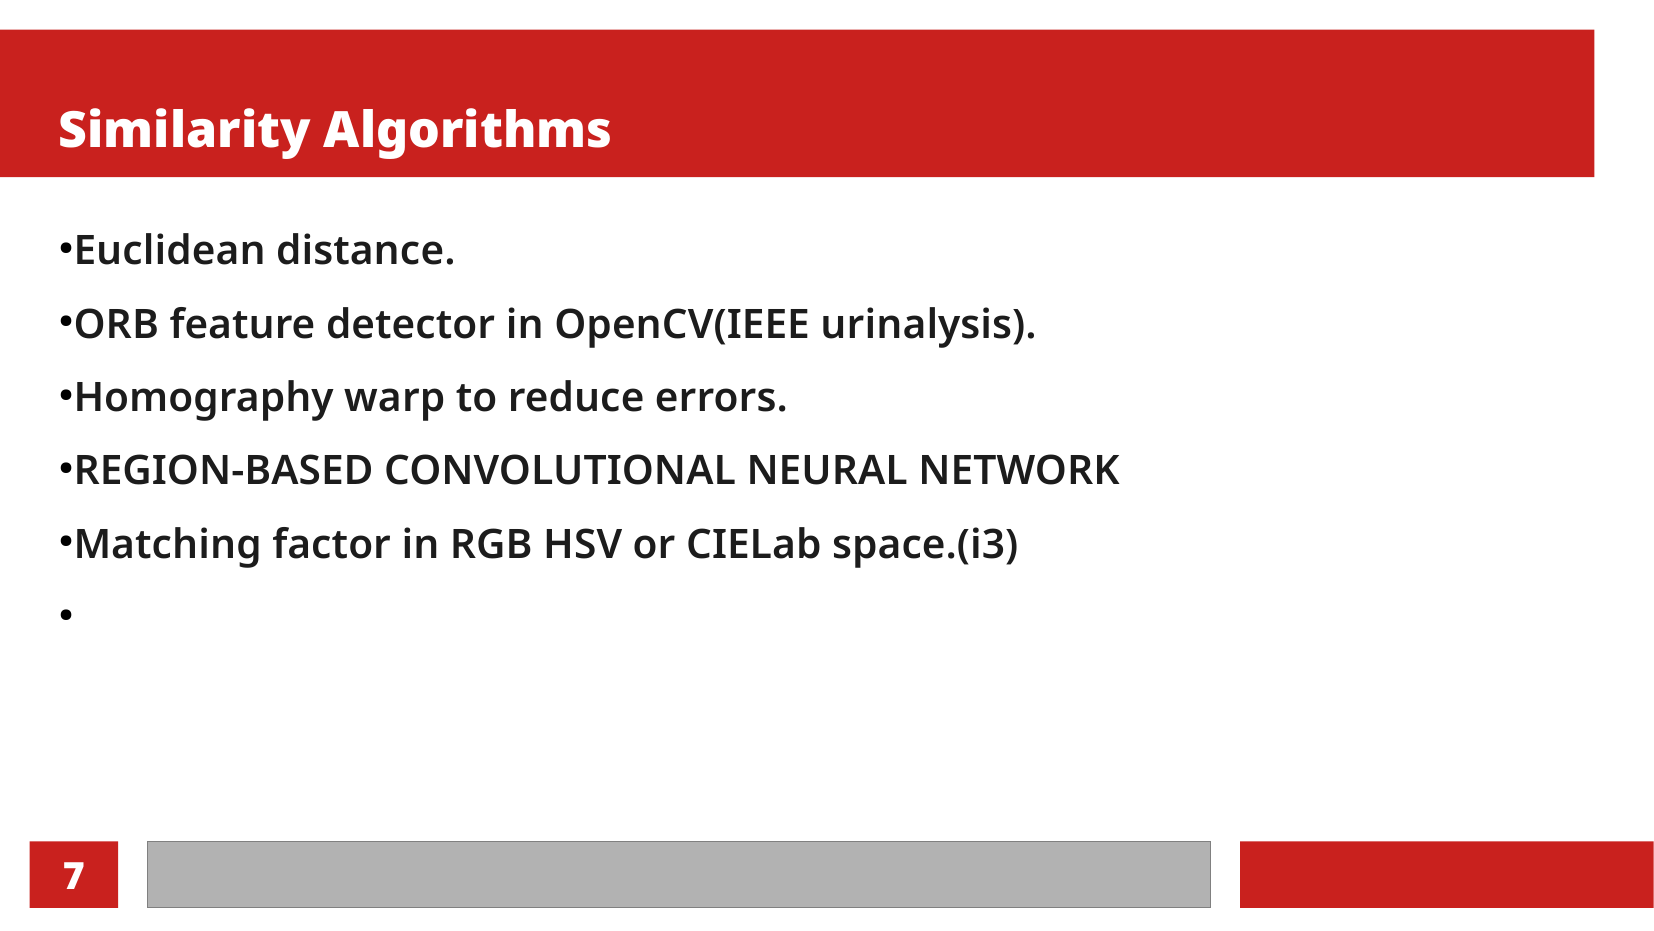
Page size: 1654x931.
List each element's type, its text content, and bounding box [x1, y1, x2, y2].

list Euclidean distance. ORB feature detector in OpenCV(IEEE urinalysis). Homography warp to reduce errors. REGION-BASED CONVOLUTIONAL NEURAL NETWORK Matching factor in RGB HSV or CIELab space.(i3) [59, 221, 1565, 798]
title Similarity Algorithms [59, 44, 1595, 163]
